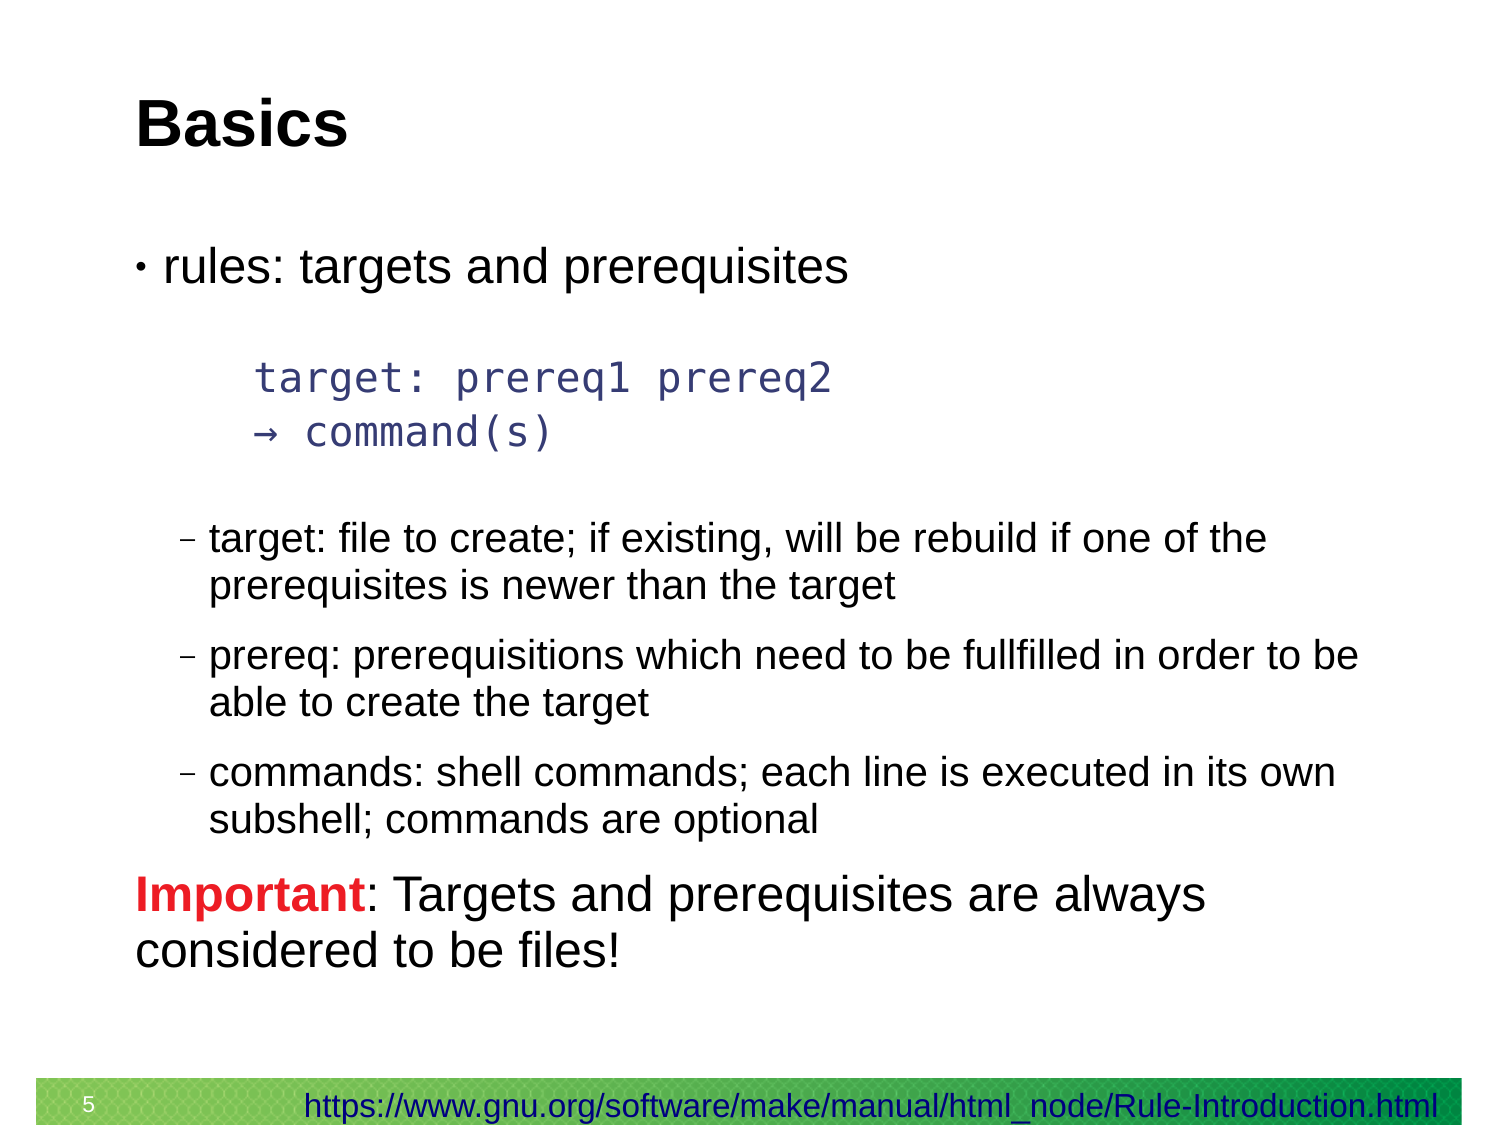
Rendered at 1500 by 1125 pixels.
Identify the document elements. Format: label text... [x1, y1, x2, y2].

list rules: targets and prerequisites target: prereq1 prereq2 → command(s) target: file to create; if existing, will be rebuild if one of the prerequisites is newer than the target prereq: prerequisitions which need to be fullfilled in order to be able to create the target commands: shell commands; each line is executed in its own subshell; commands are optional Important: Targets and prerequisites are always considered to be files! [135, 238, 1372, 982]
picture [36, 1078, 1462, 1125]
text_box https://www.gnu.org/software/make/manual/html_node/Rule-Introduction.html [289, 1080, 1456, 1125]
title Basics [135, 41, 1372, 204]
